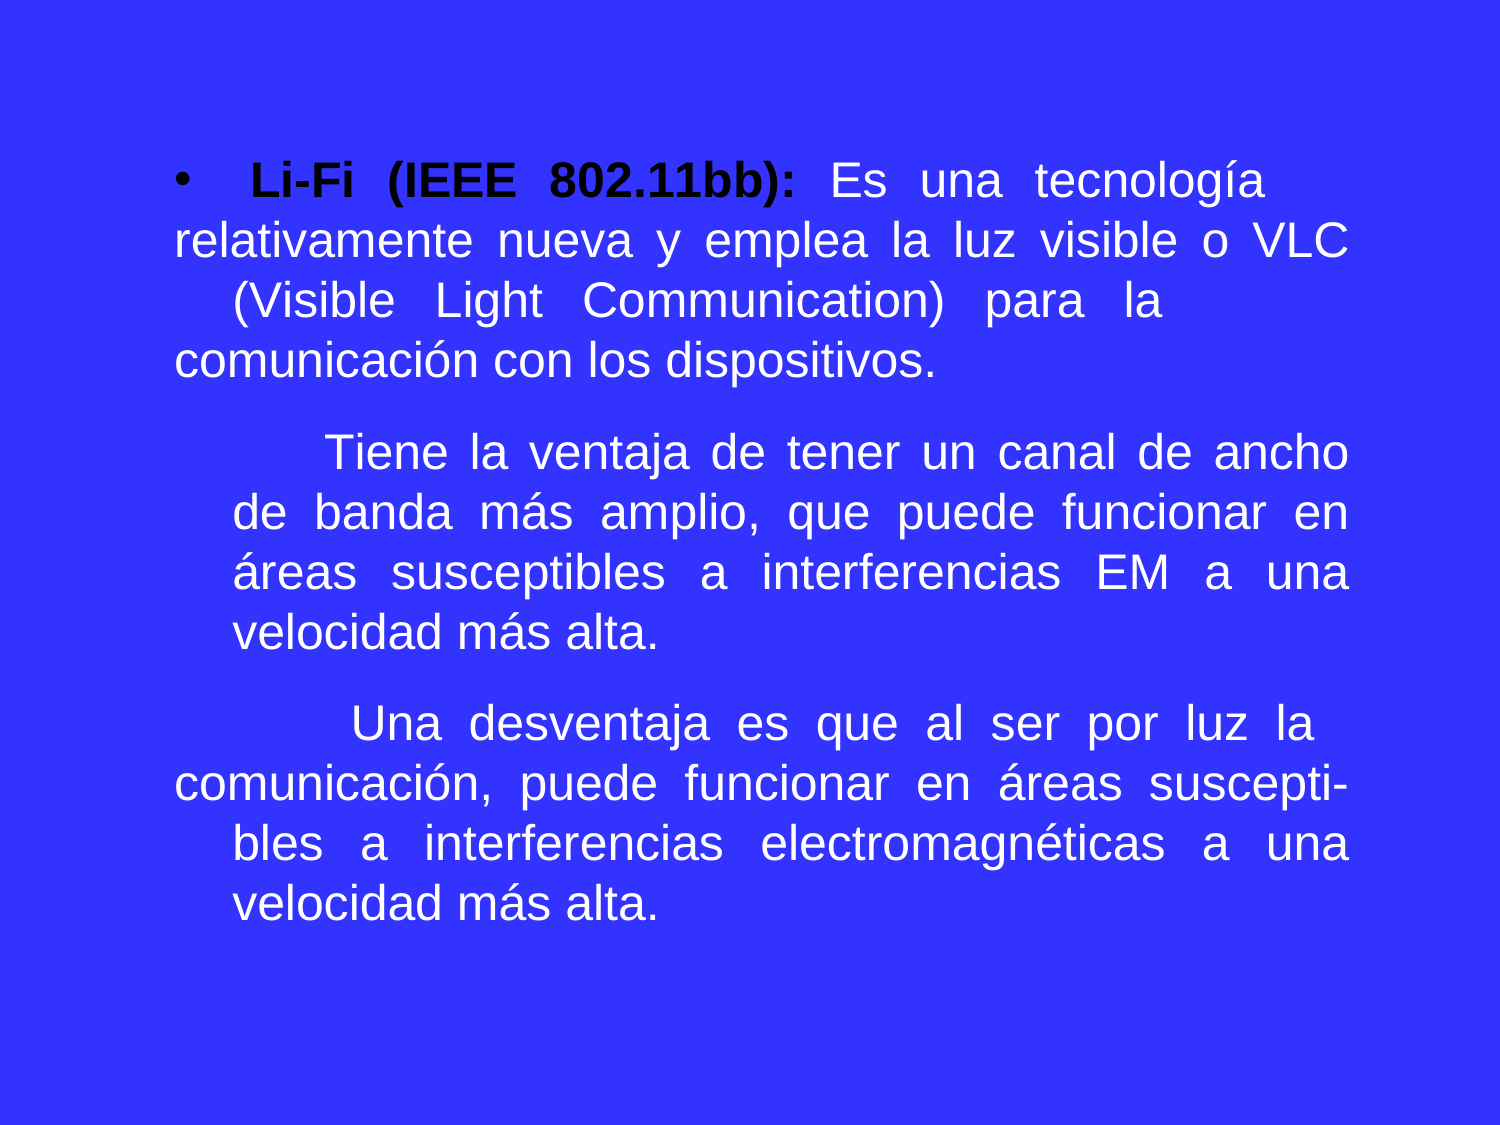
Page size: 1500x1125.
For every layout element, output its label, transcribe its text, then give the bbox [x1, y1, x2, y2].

text_box Li-Fi (IEEE 802.11bb): Es una tecnología relativamente nueva y emplea la luz visible o VLC (Visible Light Communication) para la comunicación con los dispositivos. Tiene la ventaja de tener un canal de ancho de banda más amplio, que puede funcionar en áreas susceptibles a interferencias EM a una velocidad más alta. Una desventaja es que al ser por luz la comunicación, puede funcionar en áreas suscepti- bles a interferencias electromagnéticas a una velocidad más alta. [159, 140, 1365, 939]
